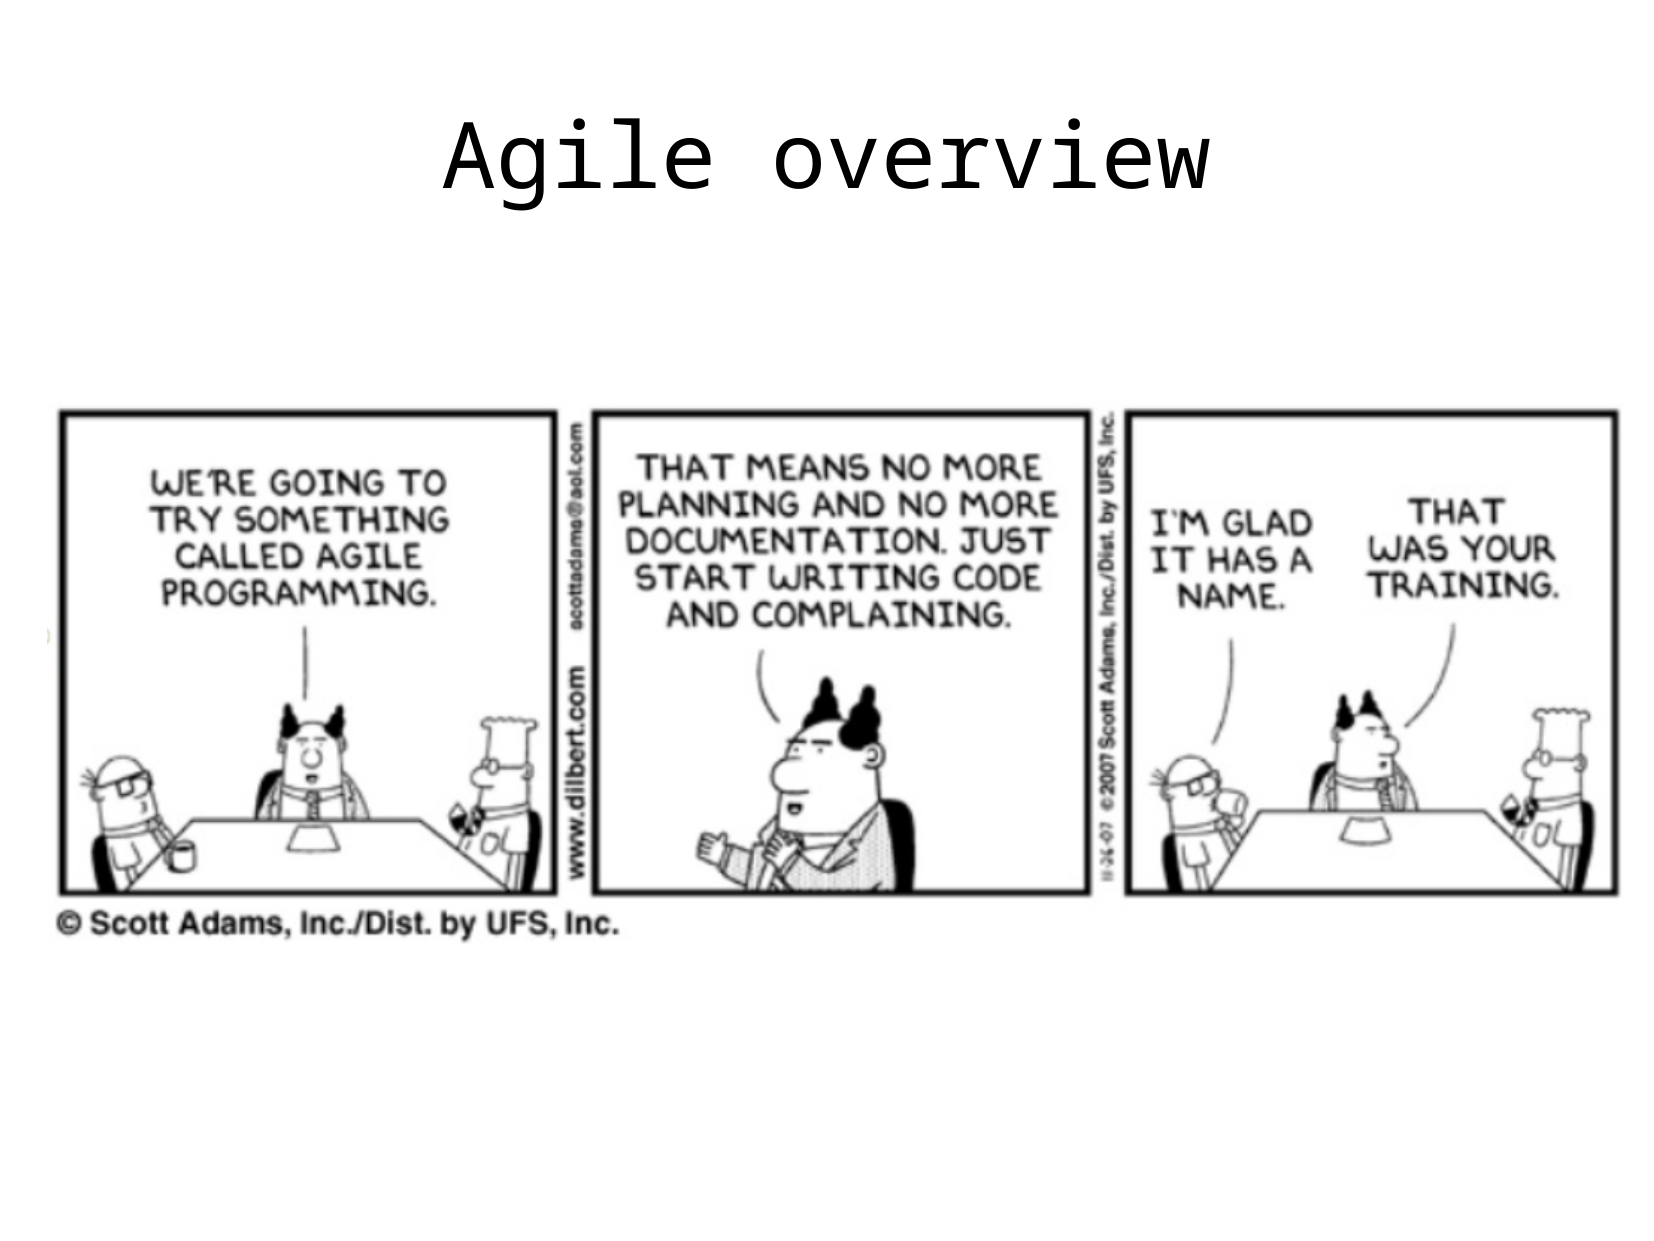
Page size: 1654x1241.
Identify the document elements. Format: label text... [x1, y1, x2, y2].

title Agile overview [82, 49, 1571, 257]
picture [47, 401, 1632, 945]
